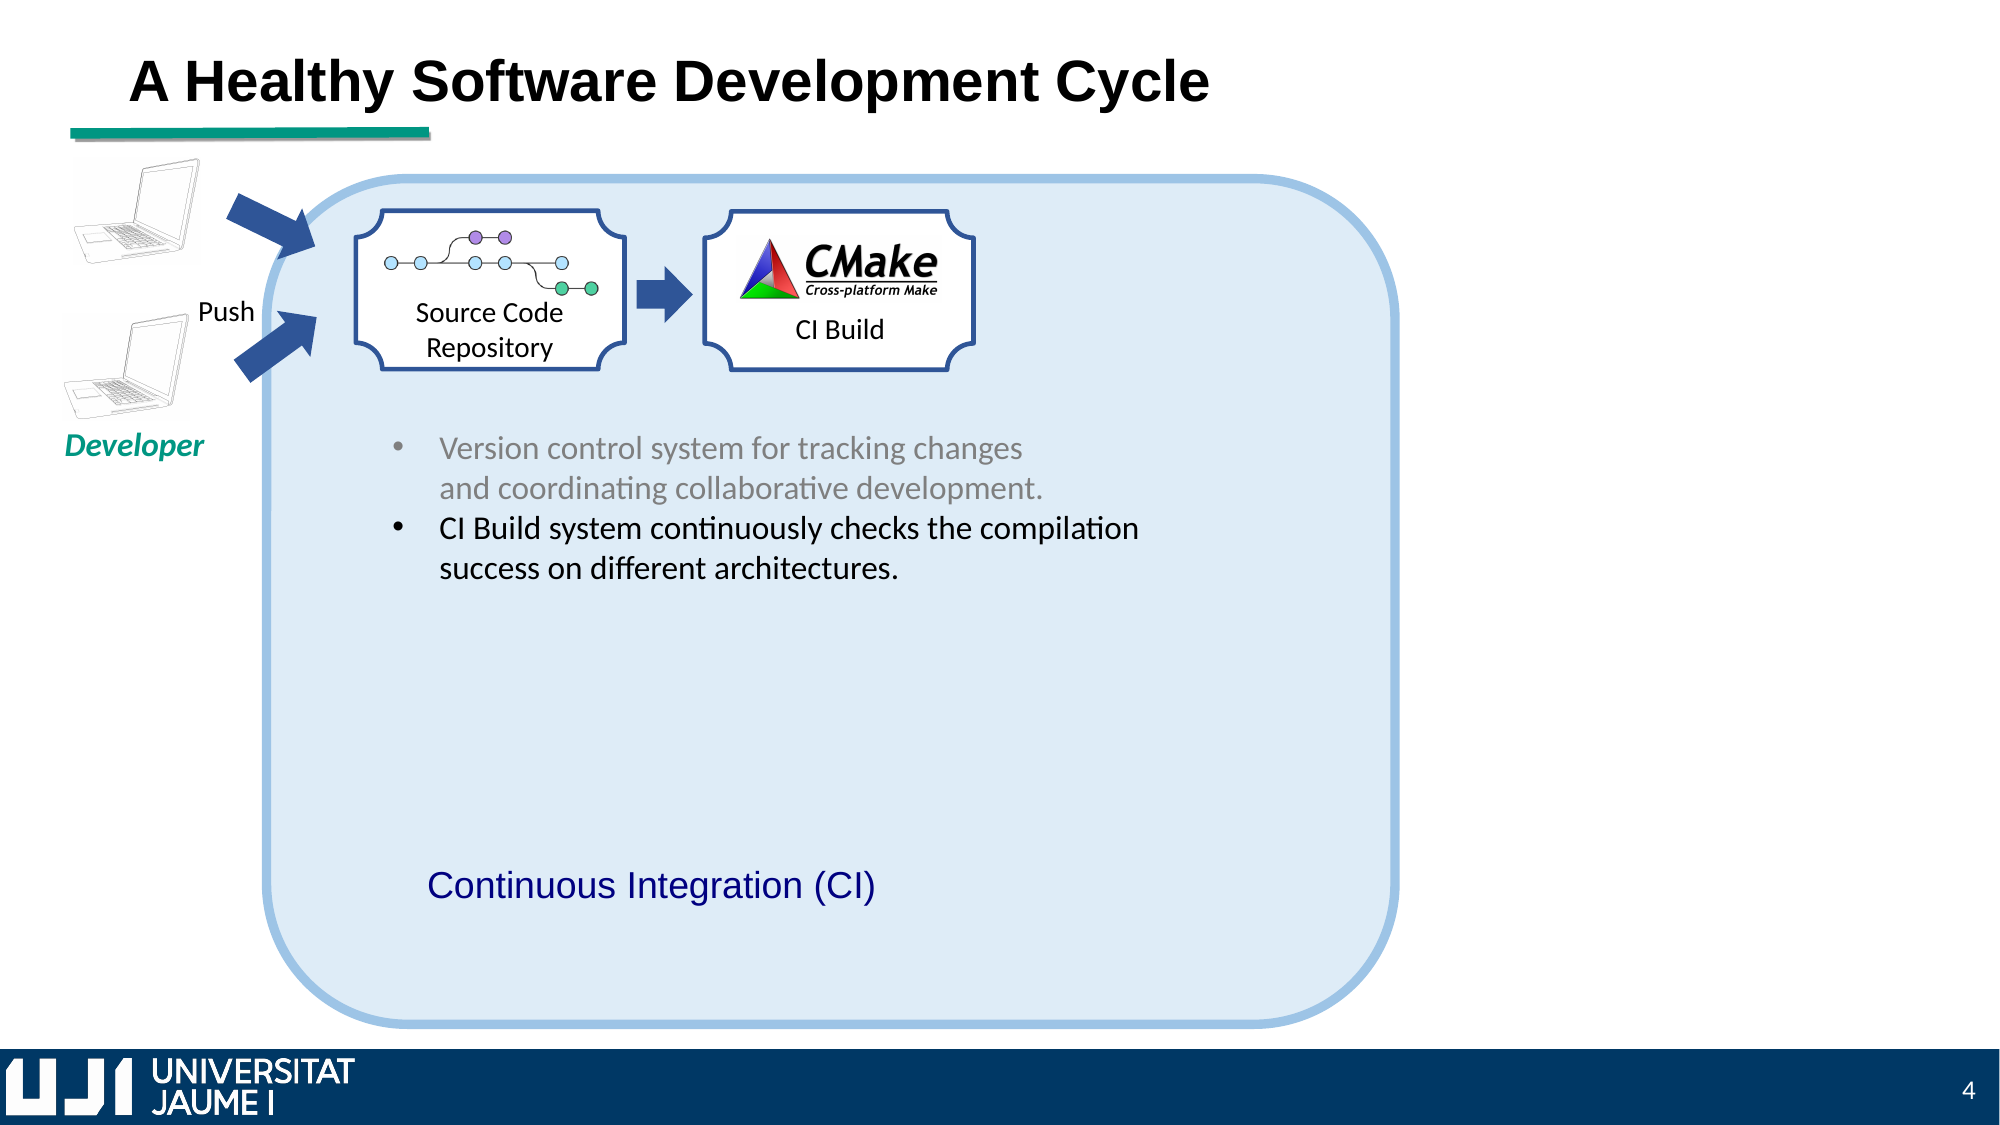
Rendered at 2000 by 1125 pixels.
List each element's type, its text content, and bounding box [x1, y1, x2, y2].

text_box A Healthy Software Development Cycle [113, 0, 1768, 196]
slide_number <number> [1871, 1057, 1991, 1125]
picture [0, 1049, 2000, 1125]
text_box Developer [49, 415, 223, 472]
picture [73, 157, 201, 265]
picture [383, 227, 600, 299]
text_box Source Code Repository [399, 299, 580, 372]
text_box CI Build [780, 303, 902, 354]
text_box Version control system for tracking changes and coordinating collaborative development. CI Build system continuously checks the compilation success on different architectures. [377, 418, 1164, 596]
text_box Push [183, 284, 272, 336]
picture [62, 313, 190, 421]
picture [736, 235, 942, 303]
text_box Continuous Integration (CI) [377, 853, 926, 924]
text_box [226, 193, 1396, 1025]
